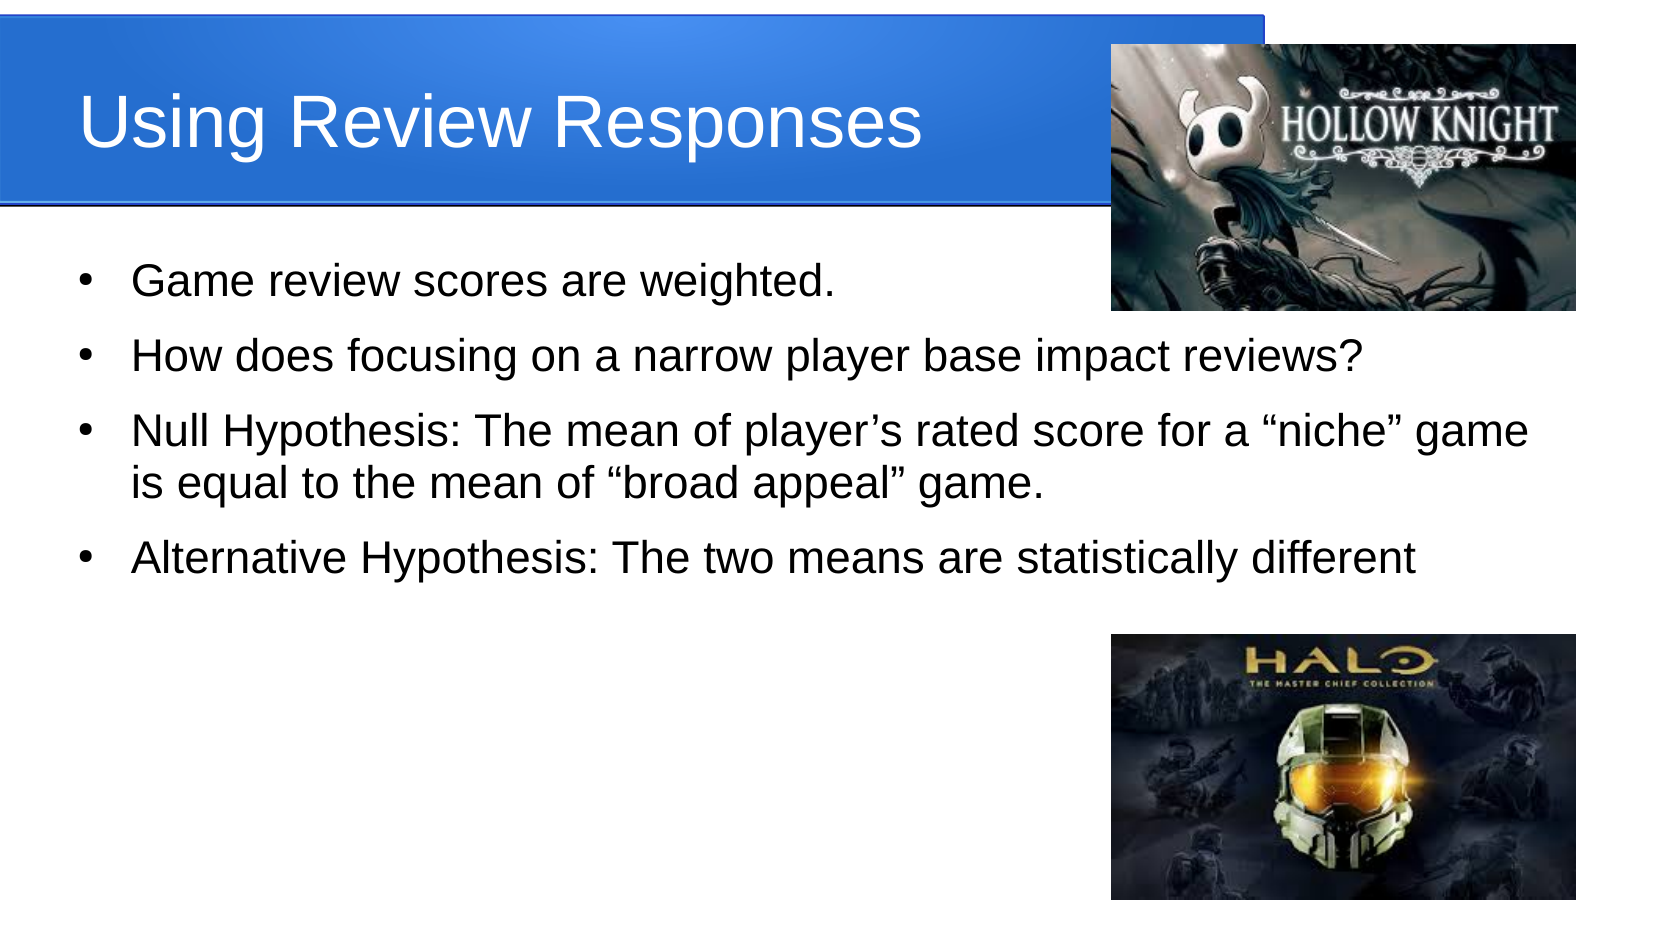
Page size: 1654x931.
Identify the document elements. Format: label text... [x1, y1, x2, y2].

list Game review scores are weighted. How does focusing on a narrow player base impact reviews? Null Hypothesis: The mean of player’s rated score for a “niche” game is equal to the mean of “broad appeal” game. Alternative Hypothesis: The two means are statistically different [60, 255, 1549, 795]
picture [1111, 44, 1576, 311]
title Using Review Responses [78, 45, 1111, 199]
picture [1111, 634, 1576, 901]
